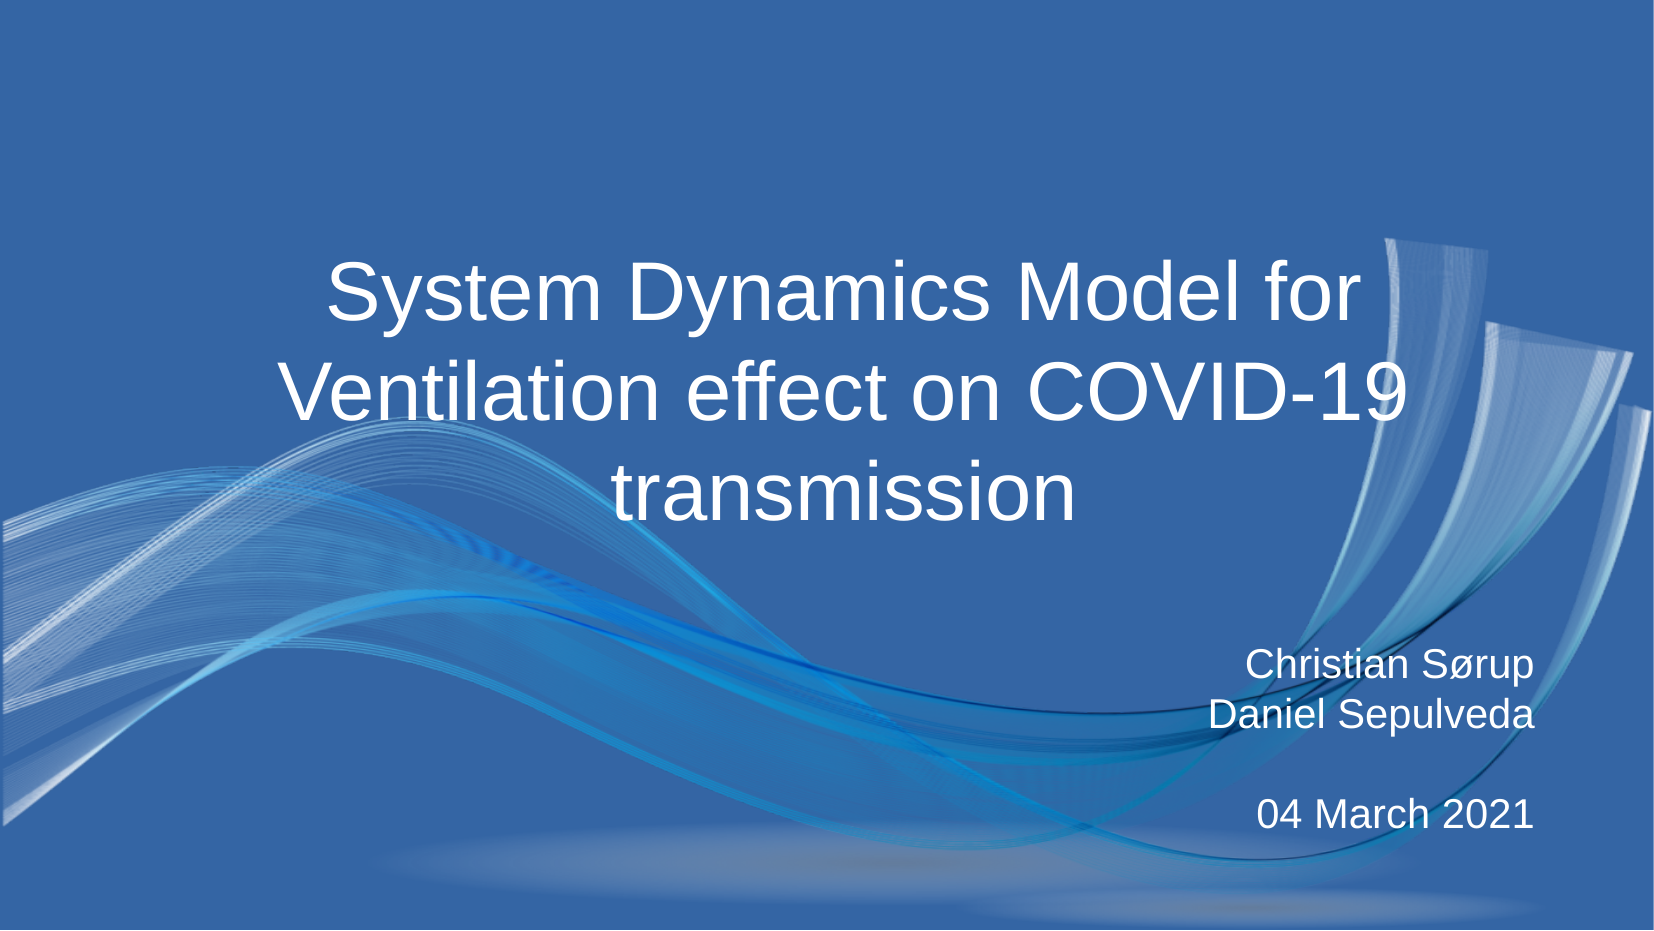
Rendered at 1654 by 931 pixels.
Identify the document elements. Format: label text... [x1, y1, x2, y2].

picture [0, 236, 1654, 930]
text_box System Dynamics Model for Ventilation effect on COVID-19 transmission Christian Sørup Daniel Sepulveda 04 March 2021 [153, 448, 1535, 626]
